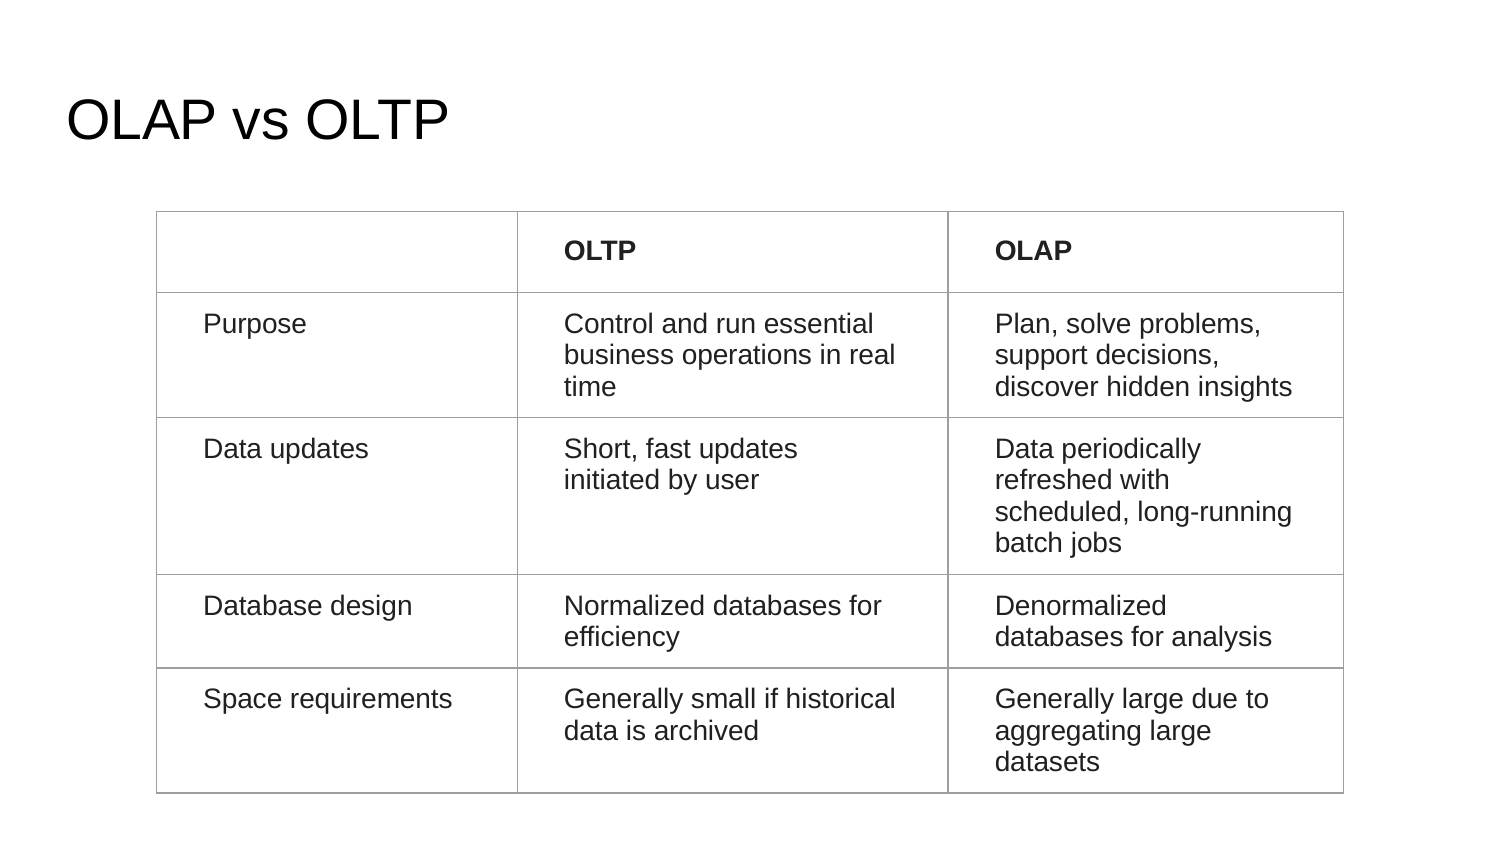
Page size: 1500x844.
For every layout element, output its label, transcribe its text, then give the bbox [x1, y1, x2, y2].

table_cell Denormalized databases for analysis [949, 575, 1343, 667]
table_cell Short, fast updates initiated by user [518, 418, 947, 574]
table_header OLAP [949, 212, 1343, 292]
table_cell Control and run essential business operations in real time [518, 293, 947, 417]
table_cell Generally large due to aggregating large datasets [949, 669, 1343, 792]
table_cell Space requirements [157, 669, 517, 792]
table_cell Purpose [157, 293, 517, 417]
table_cell Plan, solve problems, support decisions, discover hidden insights [949, 293, 1343, 417]
table_header [157, 212, 517, 292]
table_cell Data periodically refreshed with scheduled, long-running batch jobs [949, 418, 1343, 574]
table_cell Generally small if historical data is archived [518, 669, 947, 792]
table_header OLTP [518, 212, 947, 292]
table_cell Database design [157, 575, 517, 667]
title OLAP vs OLTP [51, 72, 1449, 167]
table_cell Data updates [157, 418, 517, 574]
table_cell Normalized databases for efficiency [518, 575, 947, 667]
